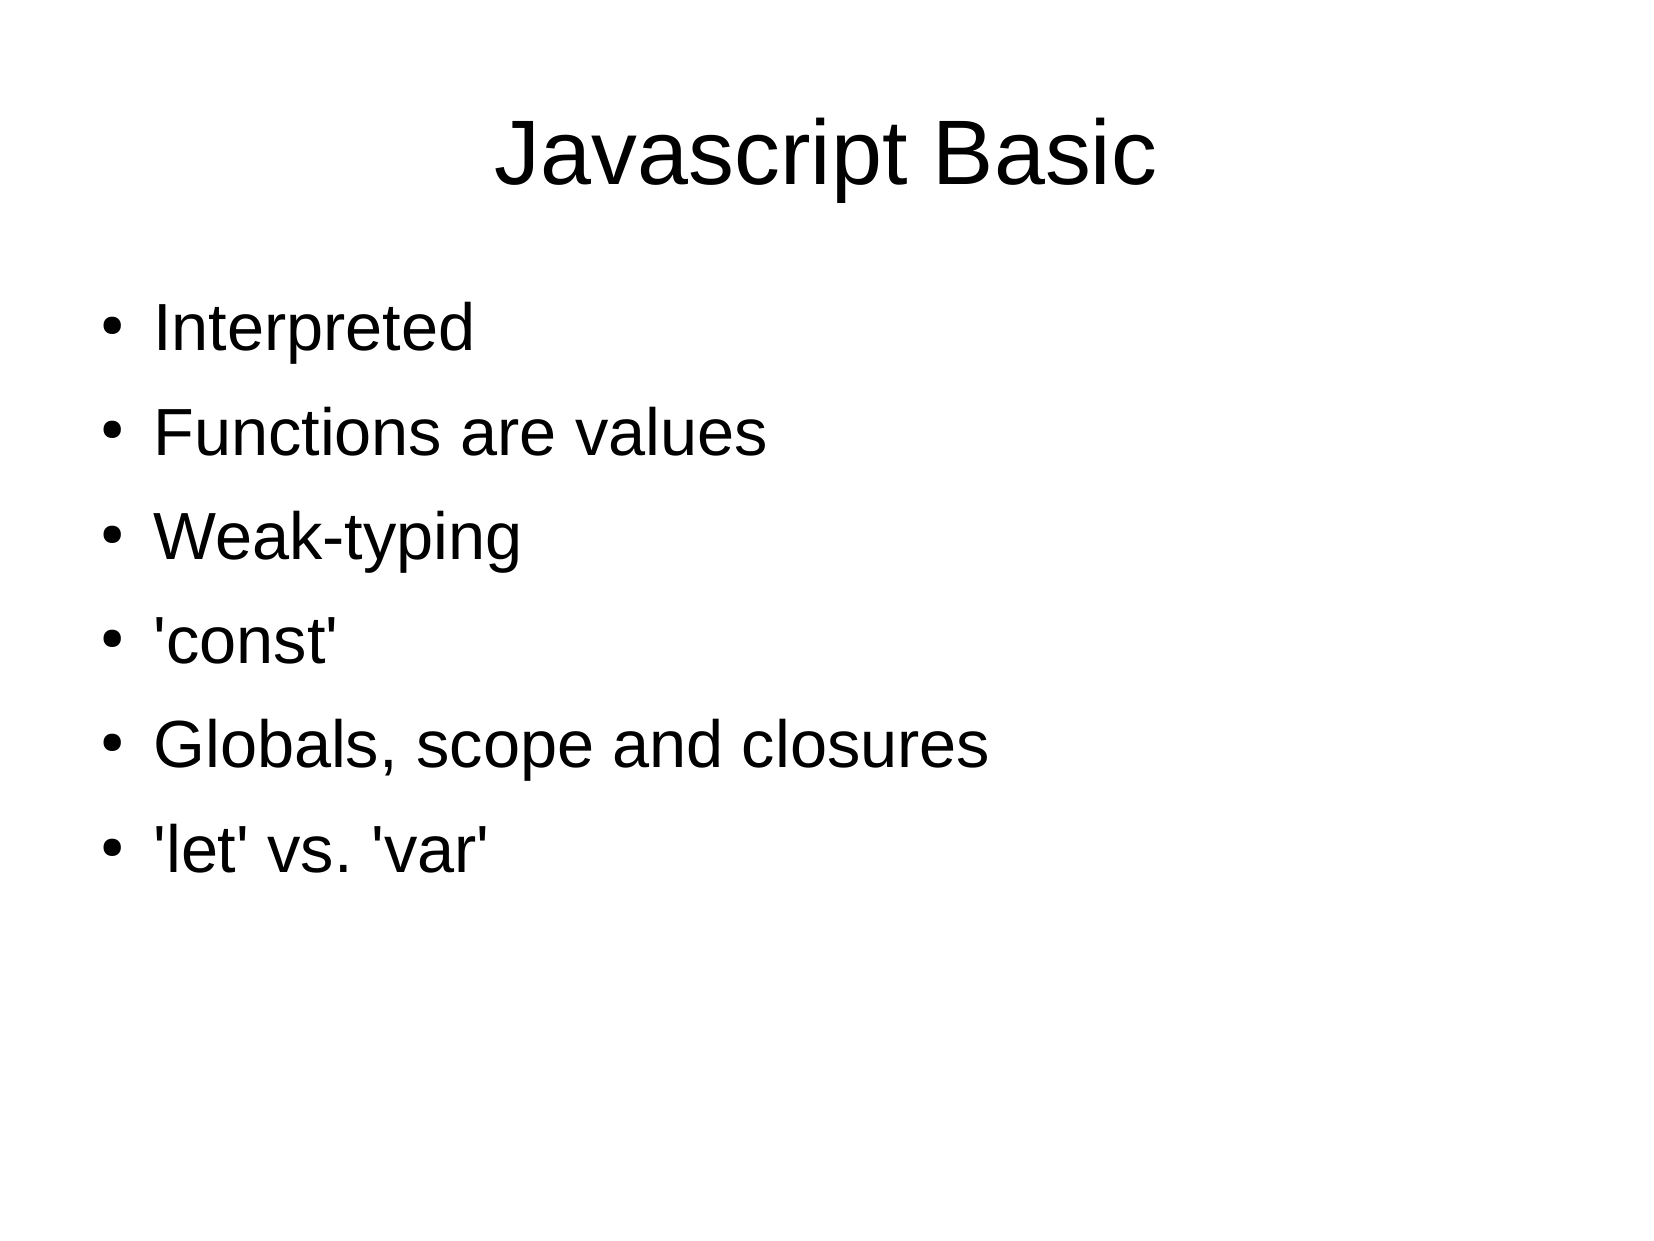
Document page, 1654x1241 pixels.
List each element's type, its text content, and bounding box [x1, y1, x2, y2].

title Javascript Basic [82, 49, 1571, 257]
list Interpreted Functions are values Weak-typing 'const' Globals, scope and closures 'let' vs. 'var' [82, 290, 1571, 1010]
